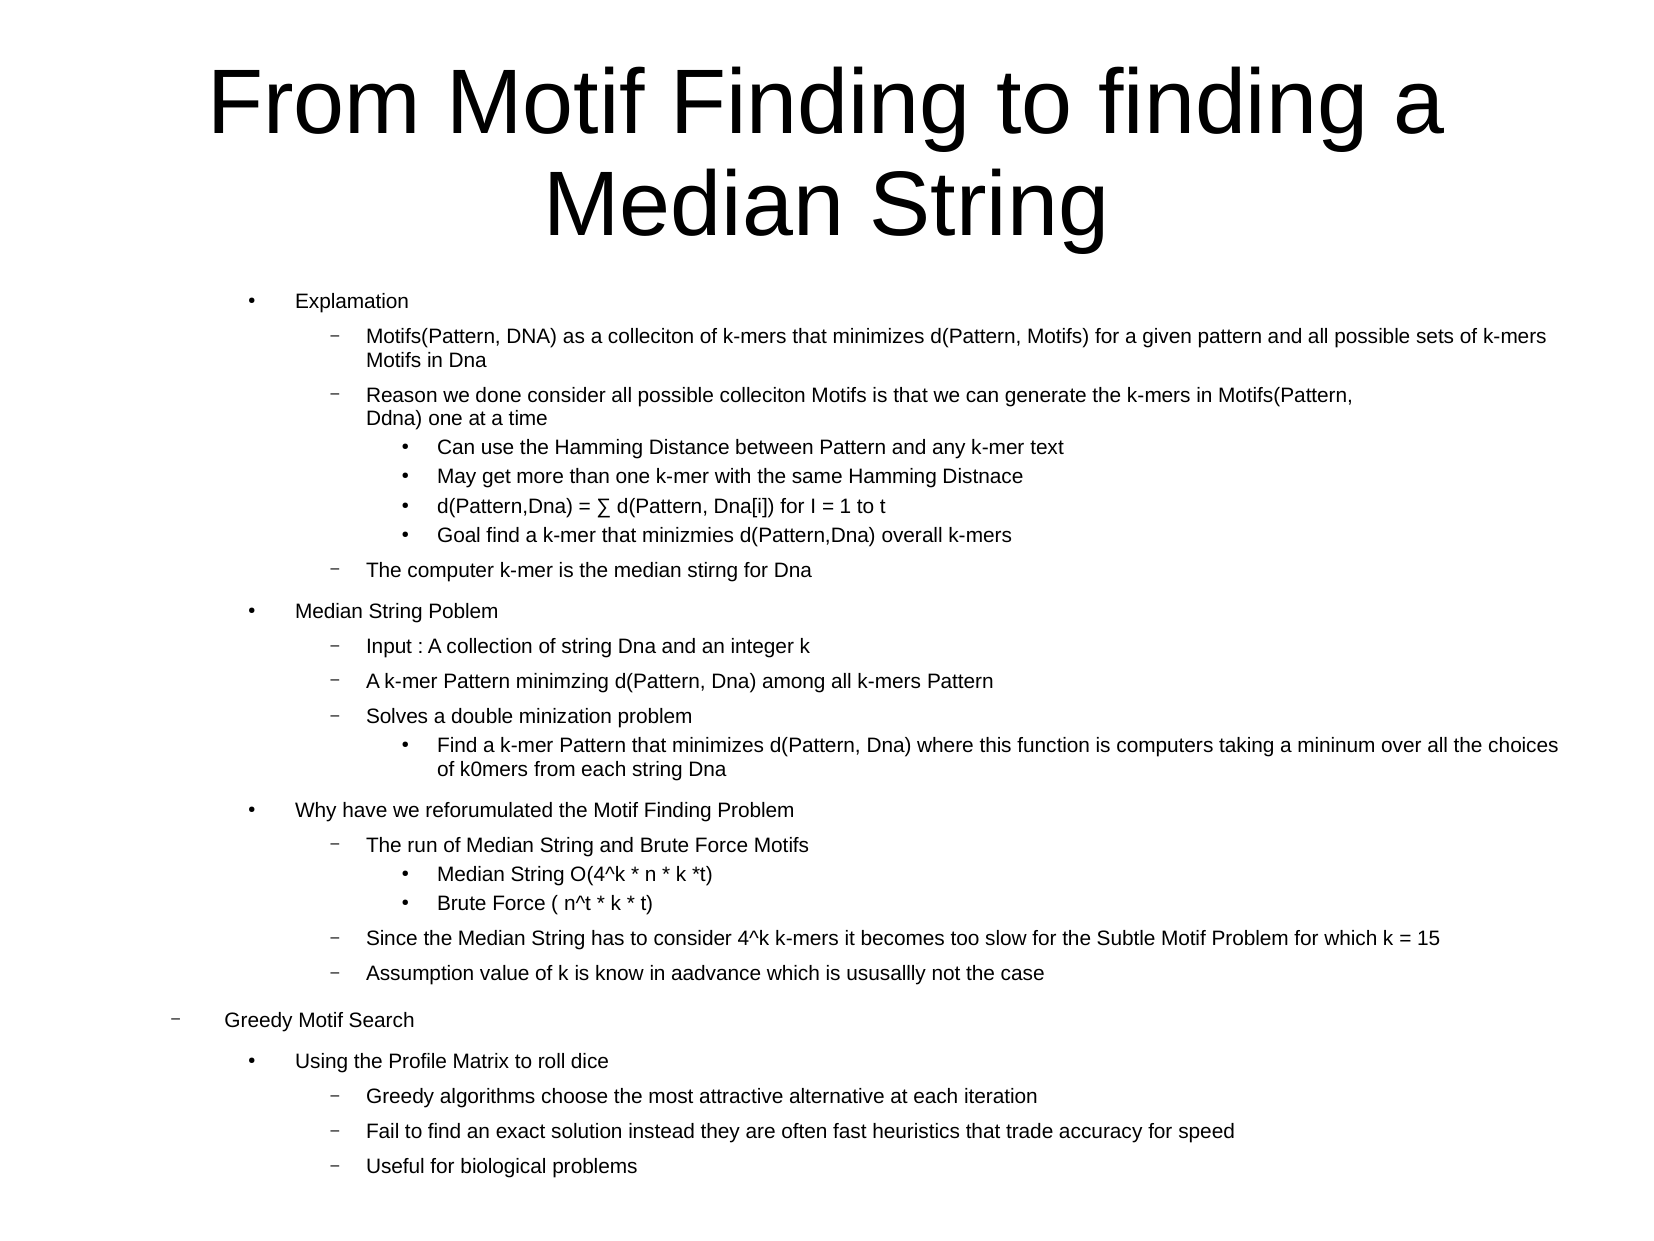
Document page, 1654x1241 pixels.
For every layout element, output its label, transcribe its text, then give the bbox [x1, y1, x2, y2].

list Explamation Motifs(Pattern, DNA) as a colleciton of k-mers that minimizes d(Pattern, Motifs) for a given pattern and all possible sets of k-mers Motifs in Dna Reason we done consider all possible colleciton Motifs is that we can generate the k-mers in Motifs(Pattern, Ddna) one at a time Can use the Hamming Distance between Pattern and any k-mer text May get more than one k-mer with the same Hamming Distnace d(Pattern,Dna) = ∑ d(Pattern, Dna[i]) for I = 1 to t Goal find a k-mer that minizmies d(Pattern,Dna) overall k-mers The computer k-mer is the median stirng for Dna Median String Poblem Input : A collection of string Dna and an integer k A k-mer Pattern minimzing d(Pattern, Dna) among all k-mers Pattern Solves a double minization problem Find a k-mer Pattern that minimizes d(Pattern, Dna) where this function is computers taking a mininum over all the choices of k0mers from each string Dna Why have we reforumulated the Motif Finding Problem The run of Median String and Brute Force Motifs Median String O(4^k * n * k *t) Brute Force ( n^t * k * t) Since the Median String has to consider 4^k k-mers it becomes too slow for the Subtle Motif Problem for which k = 15 Assumption value of k is know in aadvance which is ususallly not the case Greedy Motif Search Using the Profile Matrix to roll dice Greedy algorithms choose the most attractive alternative at each iteration Fail to find an exact solution instead they are often fast heuristics that trade accuracy for speed Useful for biological problems [82, 290, 1571, 1217]
title From Motif Finding to finding a Median String [82, 49, 1571, 257]
